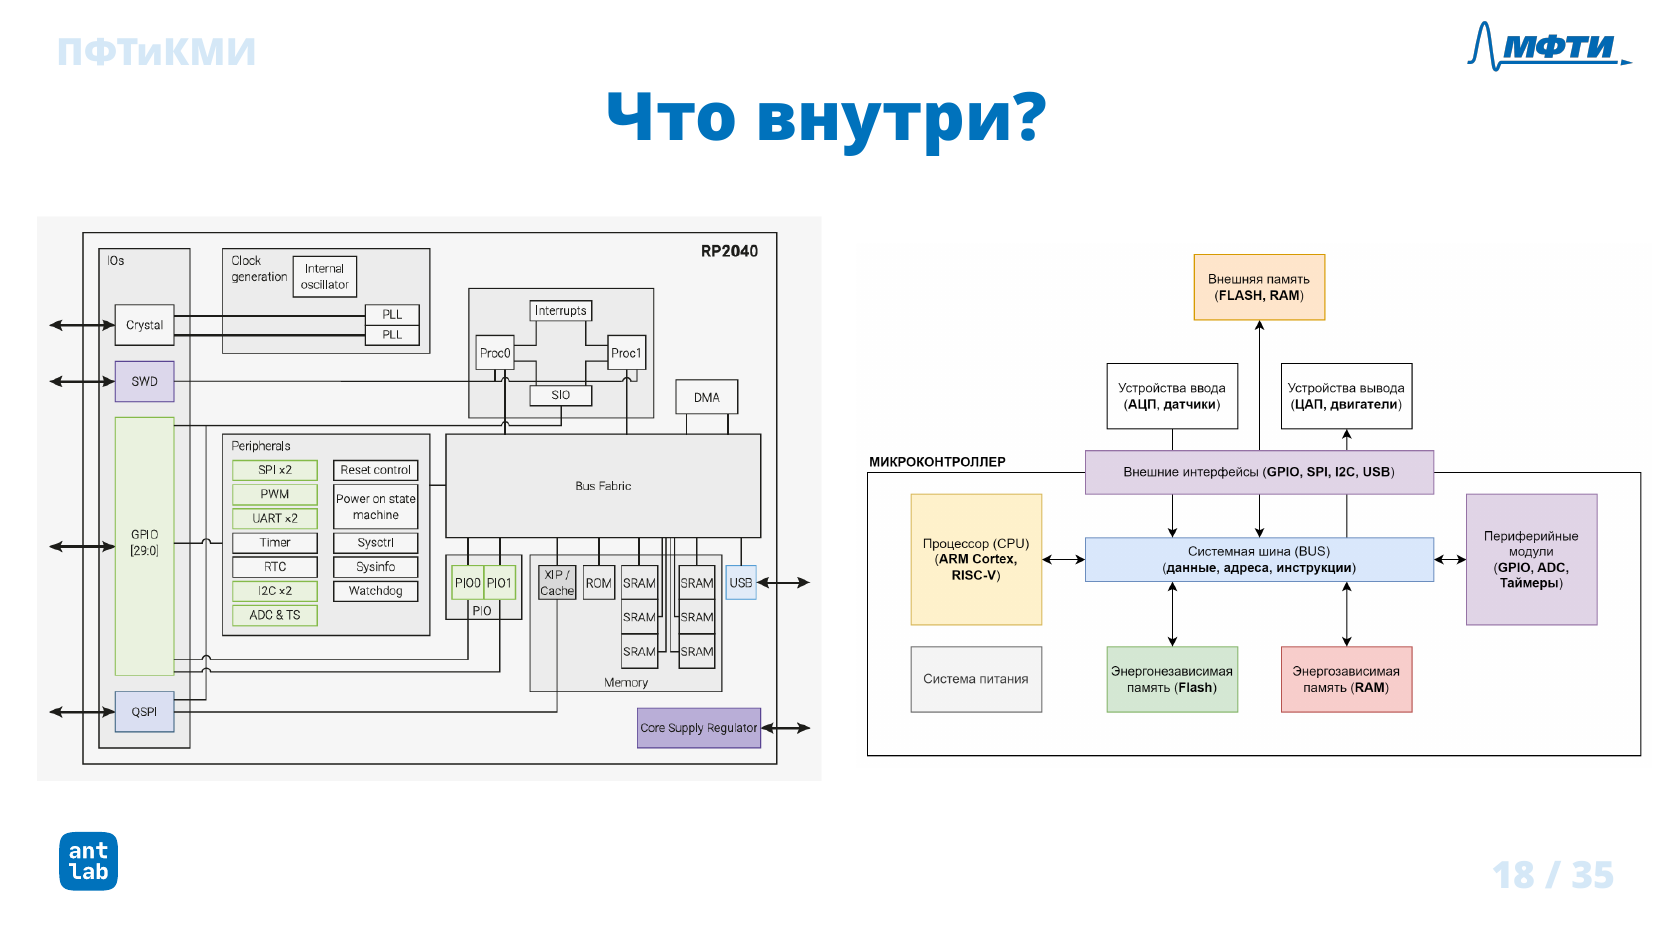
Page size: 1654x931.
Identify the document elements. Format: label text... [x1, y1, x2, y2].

title Что внутри? [82, 37, 1571, 193]
picture [856, 243, 1652, 768]
picture [33, 206, 827, 790]
picture [1446, 0, 1654, 93]
